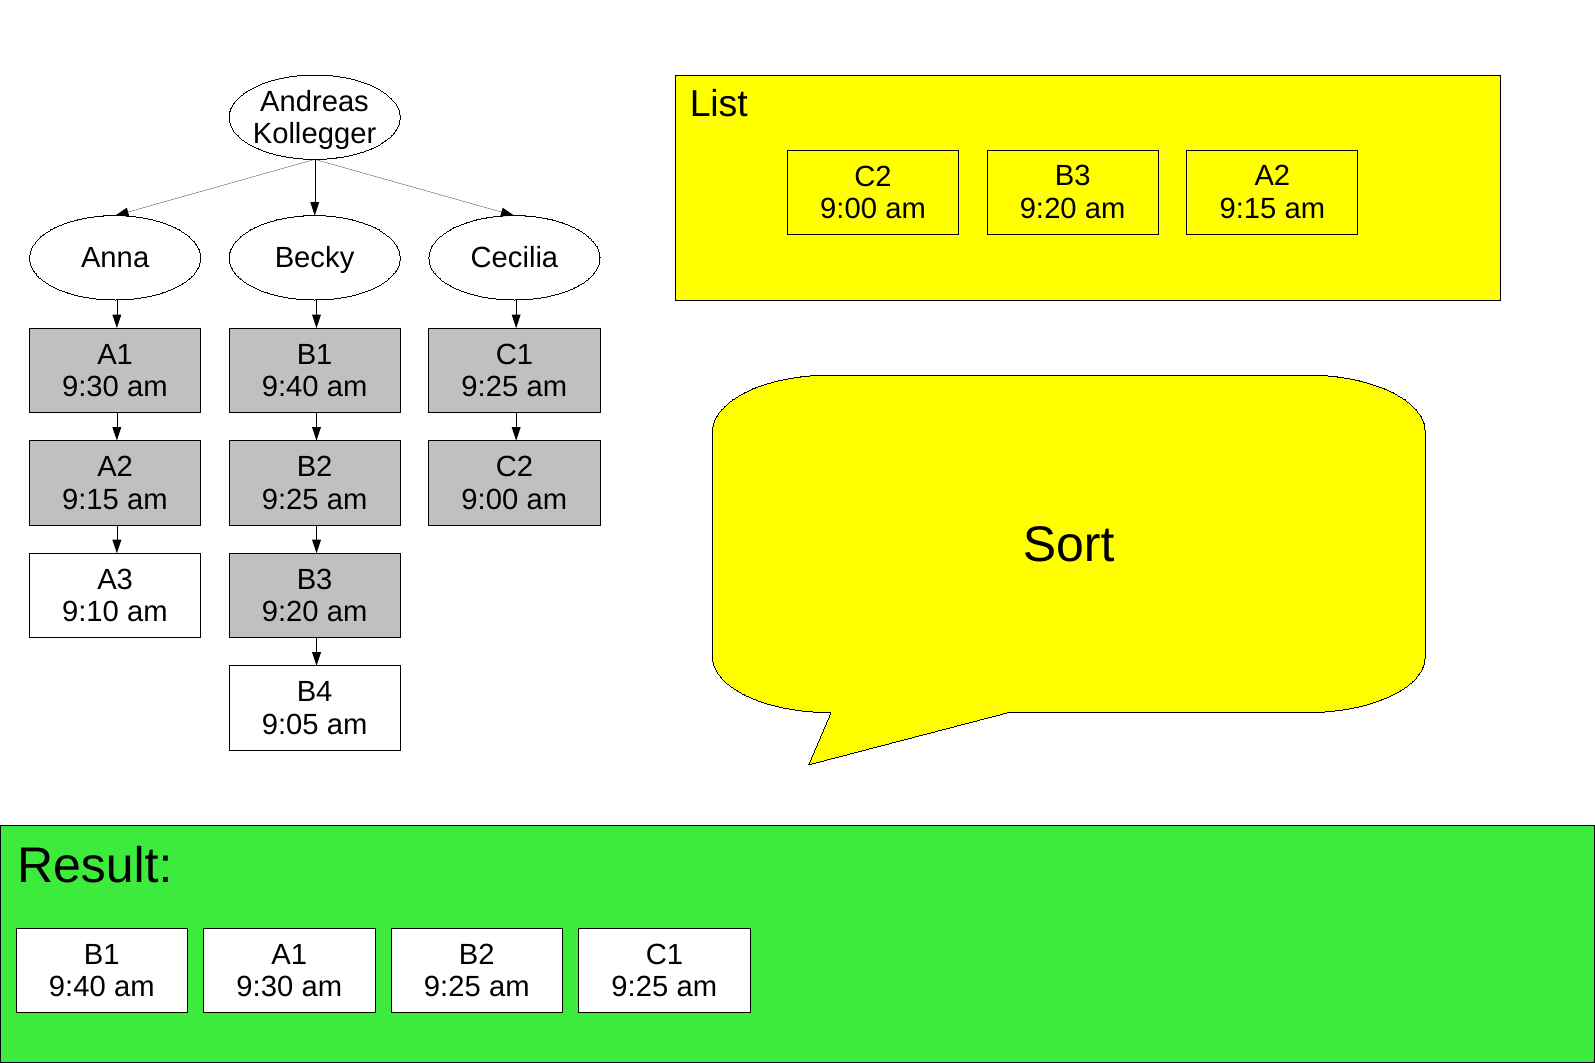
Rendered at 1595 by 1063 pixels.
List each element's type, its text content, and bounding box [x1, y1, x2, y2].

text_box C2 9:00 am [787, 150, 959, 235]
text_box B4 9:05 am [229, 665, 401, 751]
text_box Becky [229, 215, 401, 301]
text_box Sort [712, 375, 1426, 765]
text_box A1 9:30 am [203, 928, 376, 1013]
text_box A1 9:30 am [29, 328, 201, 413]
text_box B1 9:40 am [229, 328, 401, 413]
text_box A2 9:15 am [1186, 150, 1358, 235]
text_box Cecilia [428, 215, 601, 301]
text_box B1 9:40 am [16, 928, 188, 1013]
text_box B2 9:25 am [229, 440, 401, 526]
text_box C1 9:25 am [578, 928, 751, 1013]
text_box C1 9:25 am [428, 328, 601, 413]
text_box Anna [29, 215, 201, 301]
text_box Result: [2, 829, 188, 901]
text_box C2 9:00 am [428, 440, 601, 526]
text_box B3 9:20 am [229, 553, 401, 638]
text_box [0, 825, 1595, 1063]
text_box B2 9:25 am [391, 928, 563, 1013]
text_box Andreas Kollegger [229, 75, 401, 160]
text_box A2 9:15 am [29, 440, 201, 526]
text_box [675, 75, 1501, 301]
text_box List [675, 75, 763, 132]
text_box B3 9:20 am [987, 150, 1159, 235]
text_box A3 9:10 am [29, 553, 201, 638]
